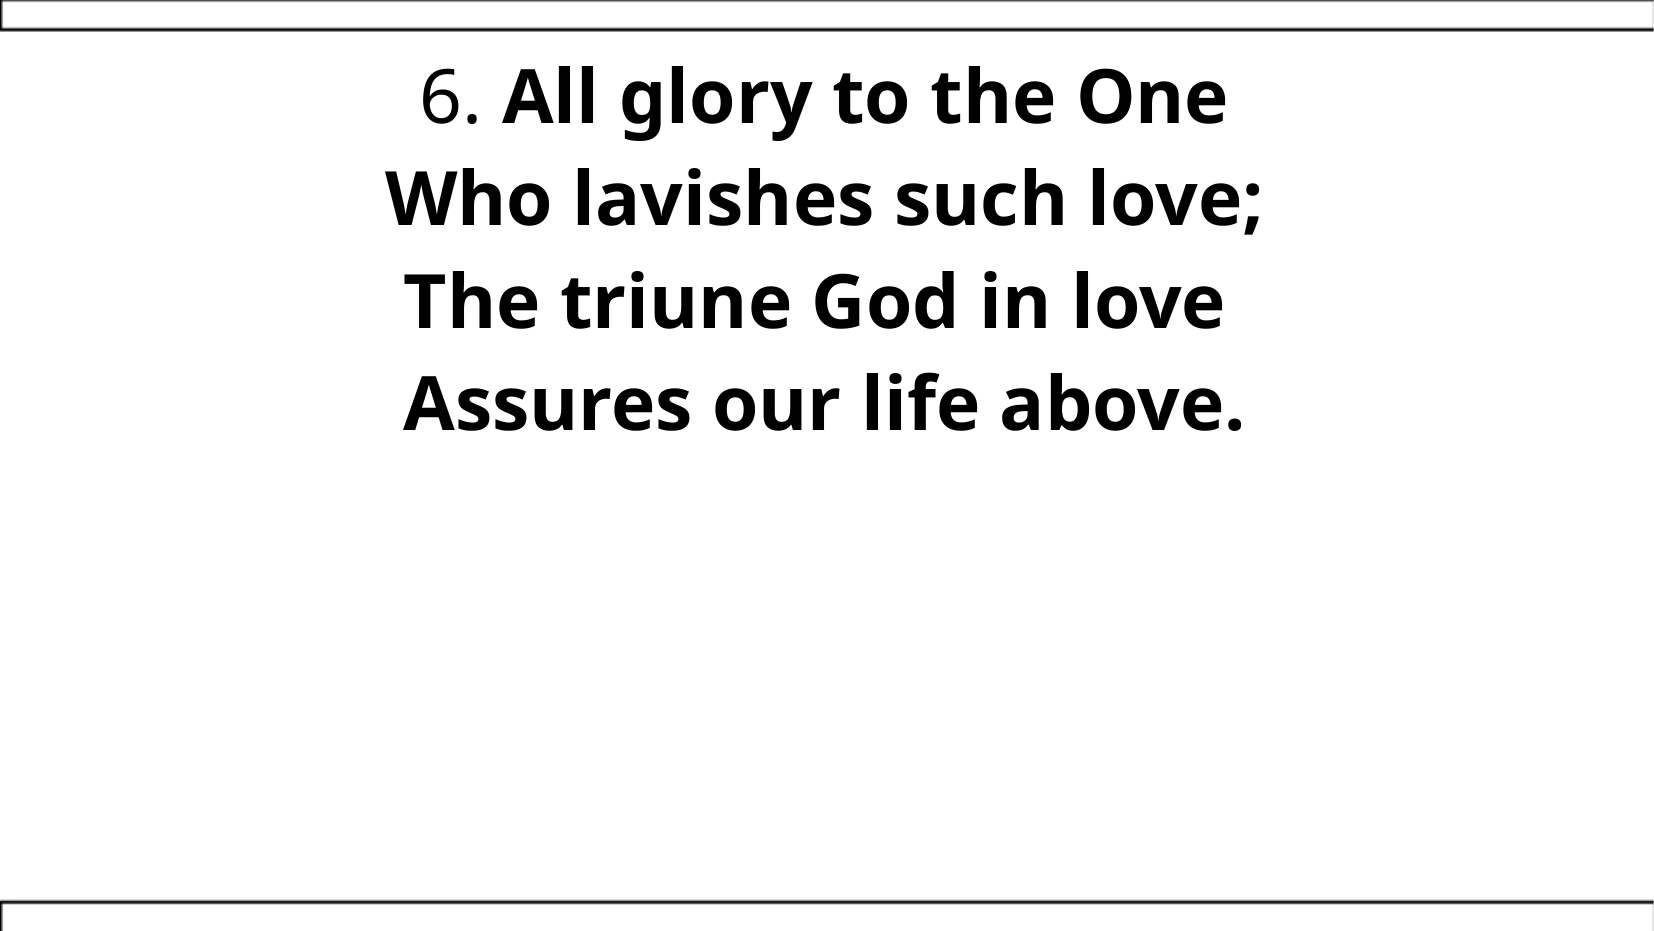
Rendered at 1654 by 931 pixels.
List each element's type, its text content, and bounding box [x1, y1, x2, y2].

picture [0, 0, 1654, 931]
text_box 6. All glory to the One Who lavishes such love; The triune God in love Assures our life above. [90, 35, 1561, 451]
